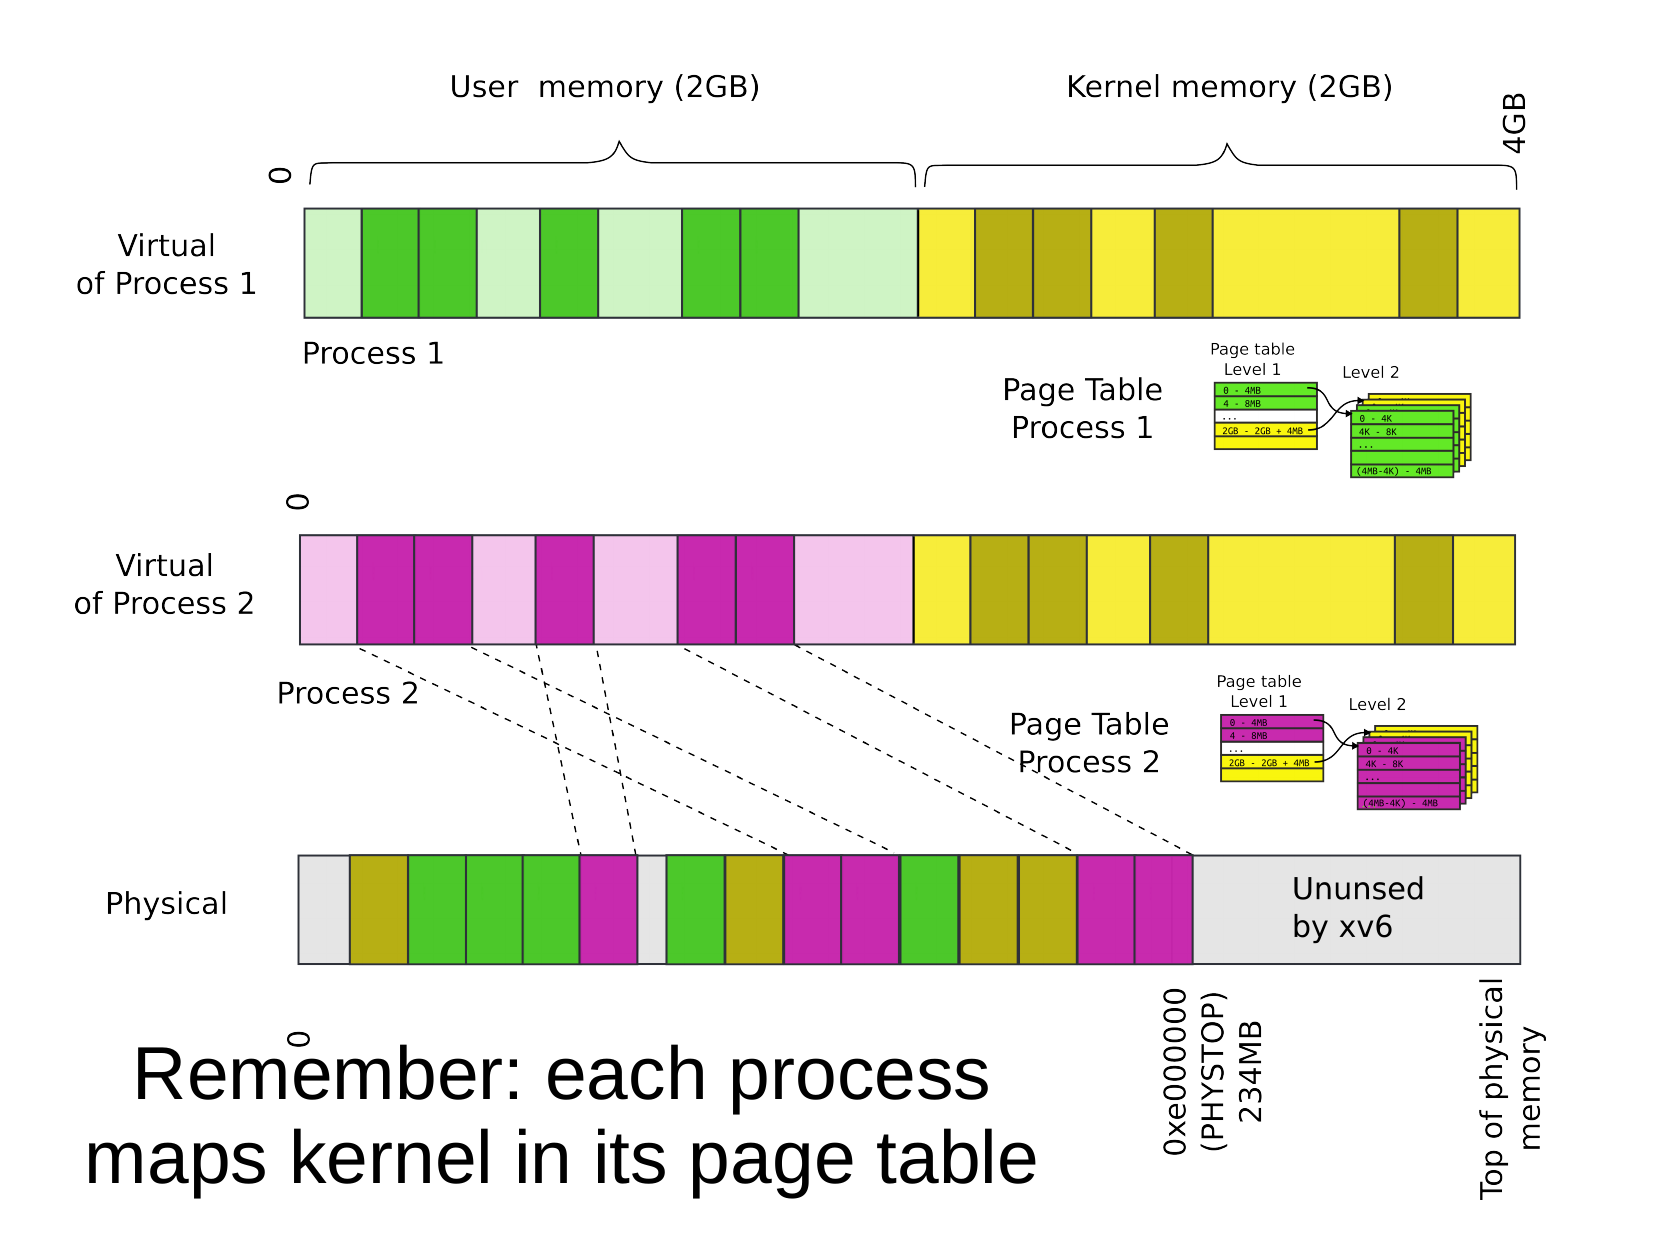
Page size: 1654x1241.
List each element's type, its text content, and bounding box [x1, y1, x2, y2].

title Remember: each process maps kernel in its page table [75, 1031, 1051, 1200]
picture [75, 74, 1546, 1201]
